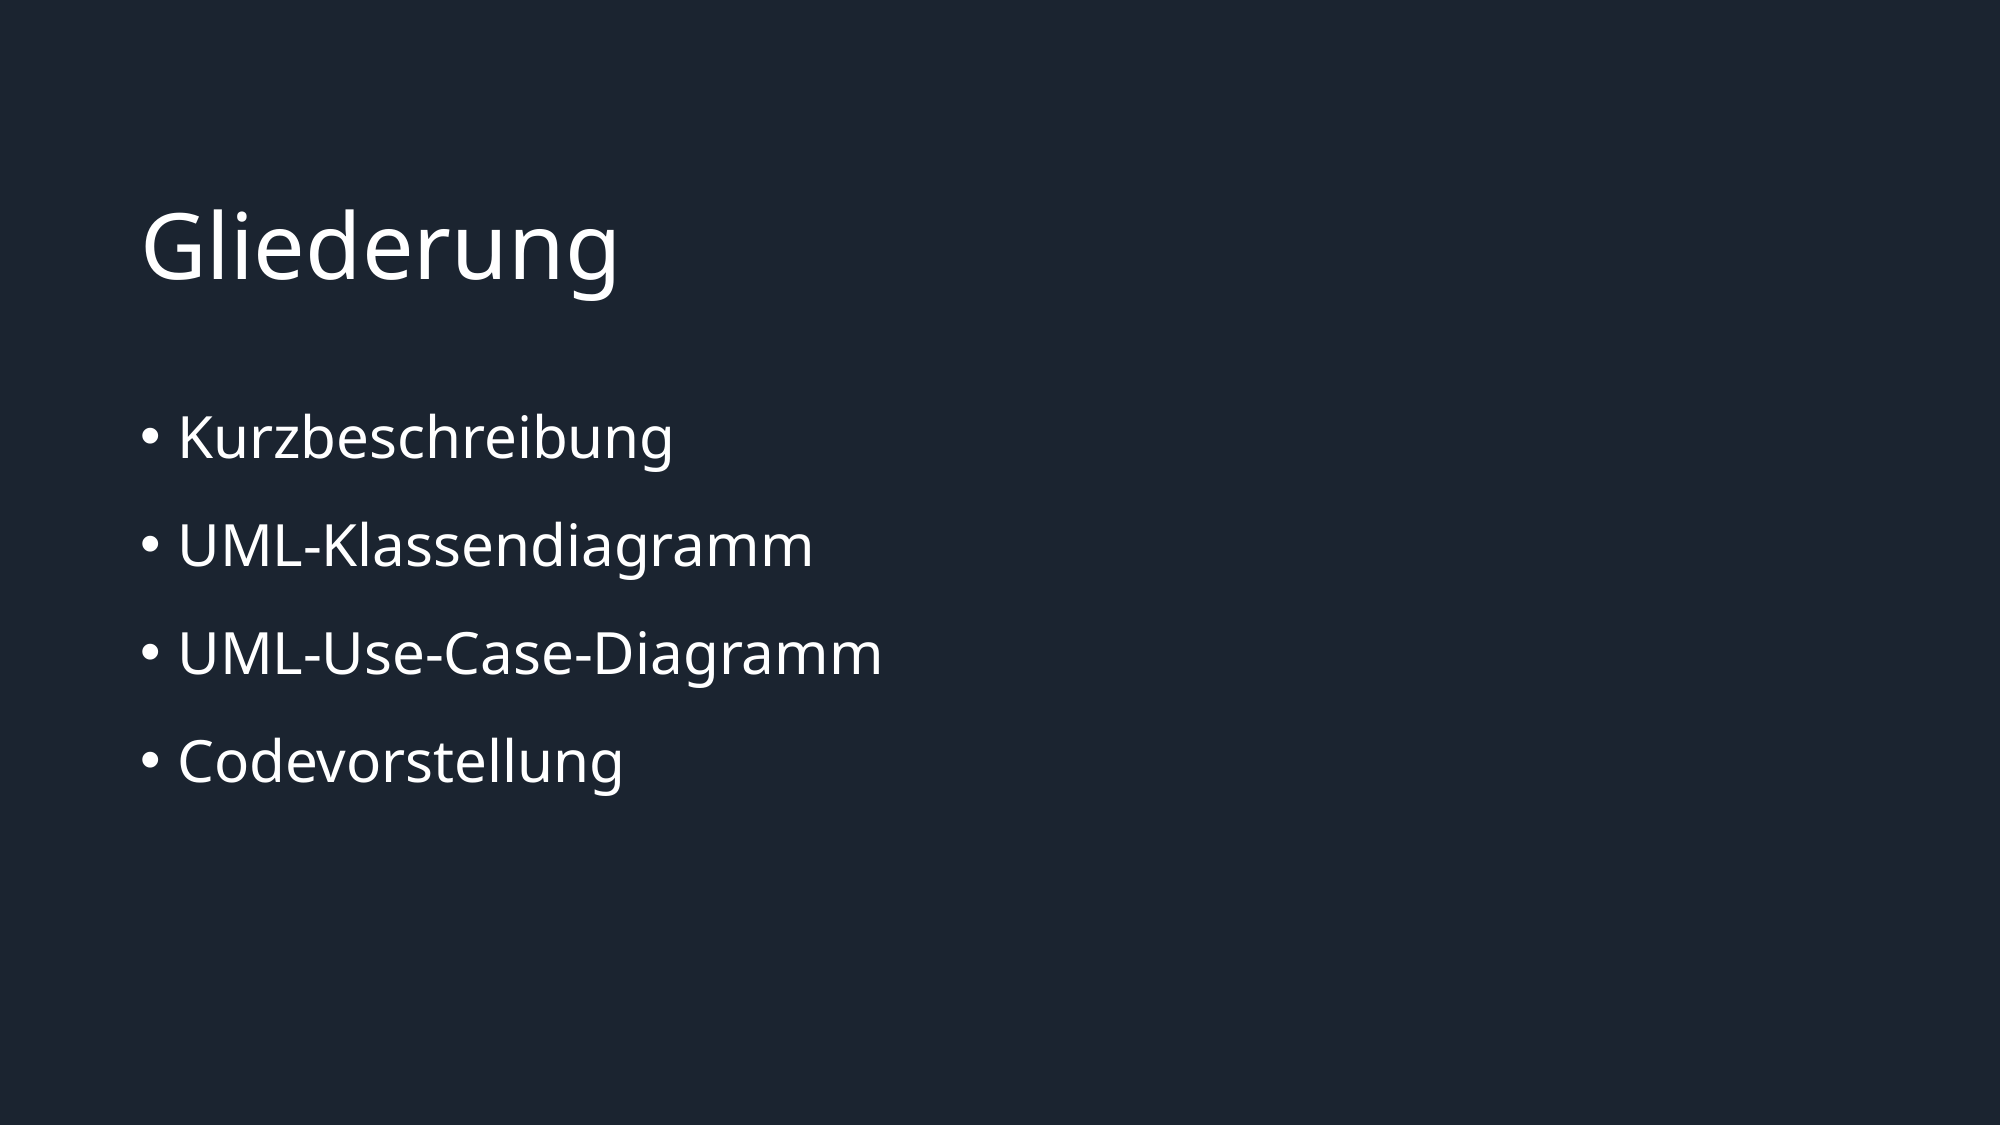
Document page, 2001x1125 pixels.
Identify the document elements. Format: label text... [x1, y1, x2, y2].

title Gliederung [125, 125, 1876, 375]
list Kurzbeschreibung UML-Klassendiagramm UML-Use-Case-Diagramm Codevorstellung [125, 375, 1876, 1002]
